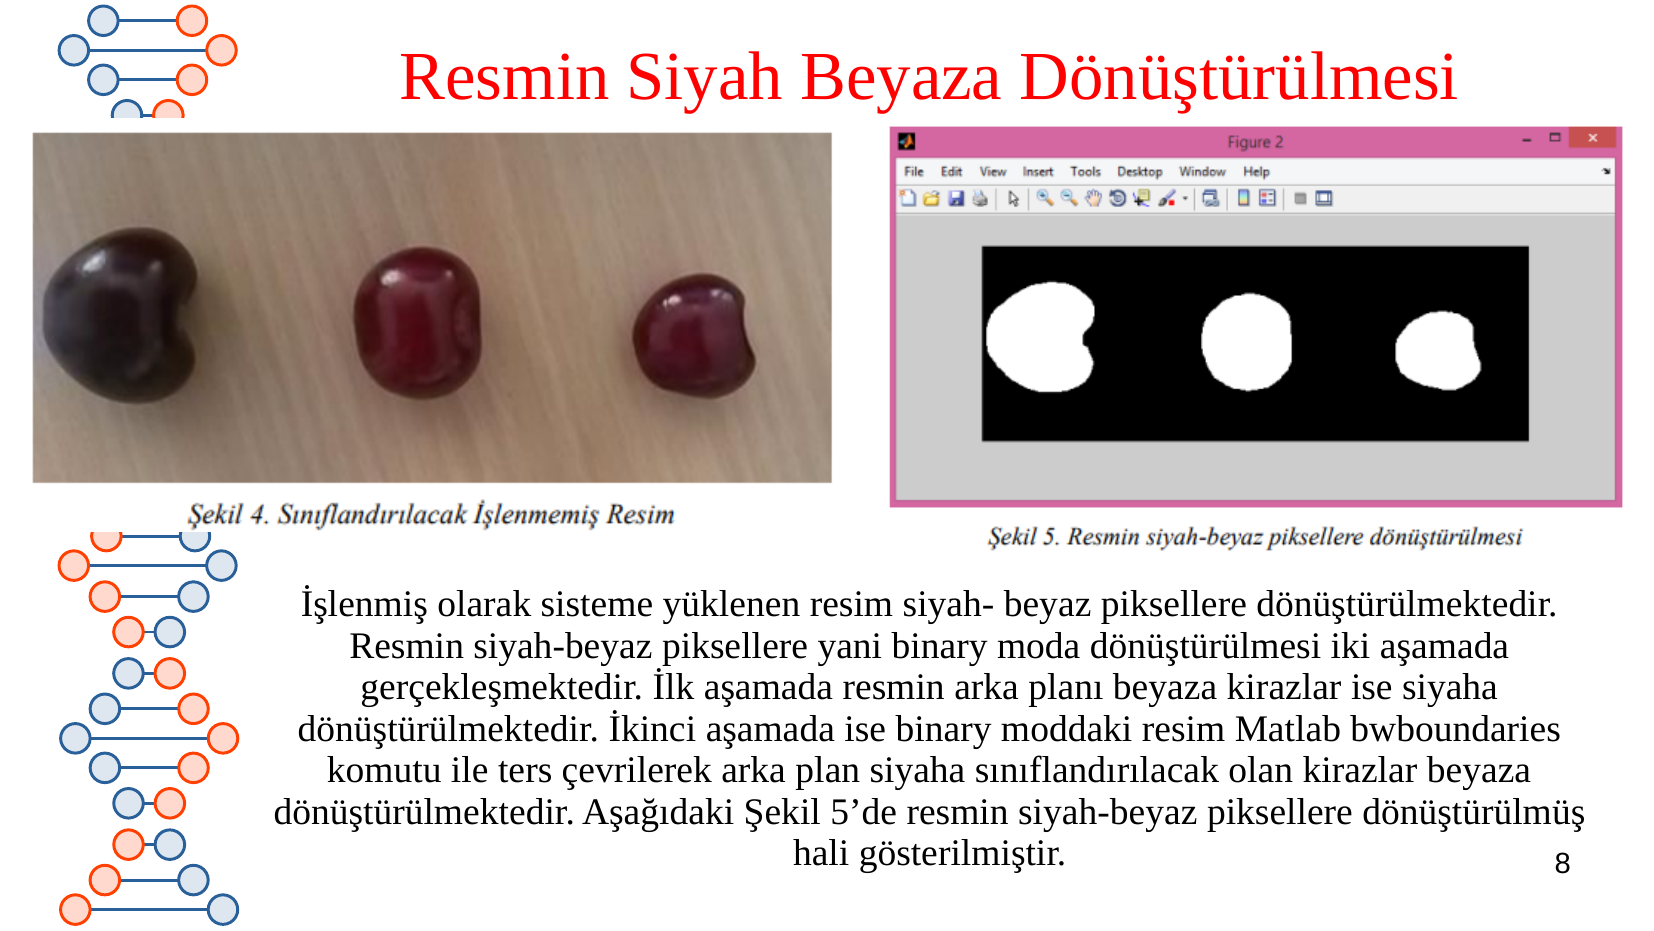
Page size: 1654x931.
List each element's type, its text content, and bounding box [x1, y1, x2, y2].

subtitle İşlenmiş olarak sisteme yüklenen resim siyah- beyaz piksellere dönüştürülmektedir. Resmin siyah-beyaz piksellere yani binary moda dönüştürülmesi iki aşamada gerçekleşmektedir. İlk aşamada resmin arka planı beyaza kirazlar ise siyaha dönüştürülmektedir. İkinci aşamada ise binary moddaki resim Matlab bwboundaries komutu ile ters çevrilerek arka plan siyaha sınıflandırılacak olan kirazlar beyaza dönüştürülmektedir. Aşağıdaki Şekil 5’de resmin siyah-beyaz piksellere dönüştürülmüş hali gösterilmiştir. [265, 532, 1595, 916]
picture [13, 118, 1654, 562]
subtitle İşlenmiş olarak sisteme yüklenen resim siyah- beyaz piksellere dönüştürülmektedir. Resmin siyah-beyaz piksellere yani binary moda dönüştürülmesi iki aşamada gerçekleşmektedir. İlk aşamada resmin arka planı beyaza kirazlar ise siyaha dönüştürülmektedir. İkinci aşamada ise binary moddaki resim Matlab bwboundaries komutu ile ters çevrilerek arka plan siyaha sınıflandırılacak olan kirazlar beyaza dönüştürülmektedir. Aşağıdaki Şekil 5’de resmin siyah-beyaz piksellere dönüştürülmüş hali gösterilmiştir. [265, 84, 1595, 118]
title Resmin Siyah Beyaza Dönüştürülmesi [265, 0, 1595, 84]
